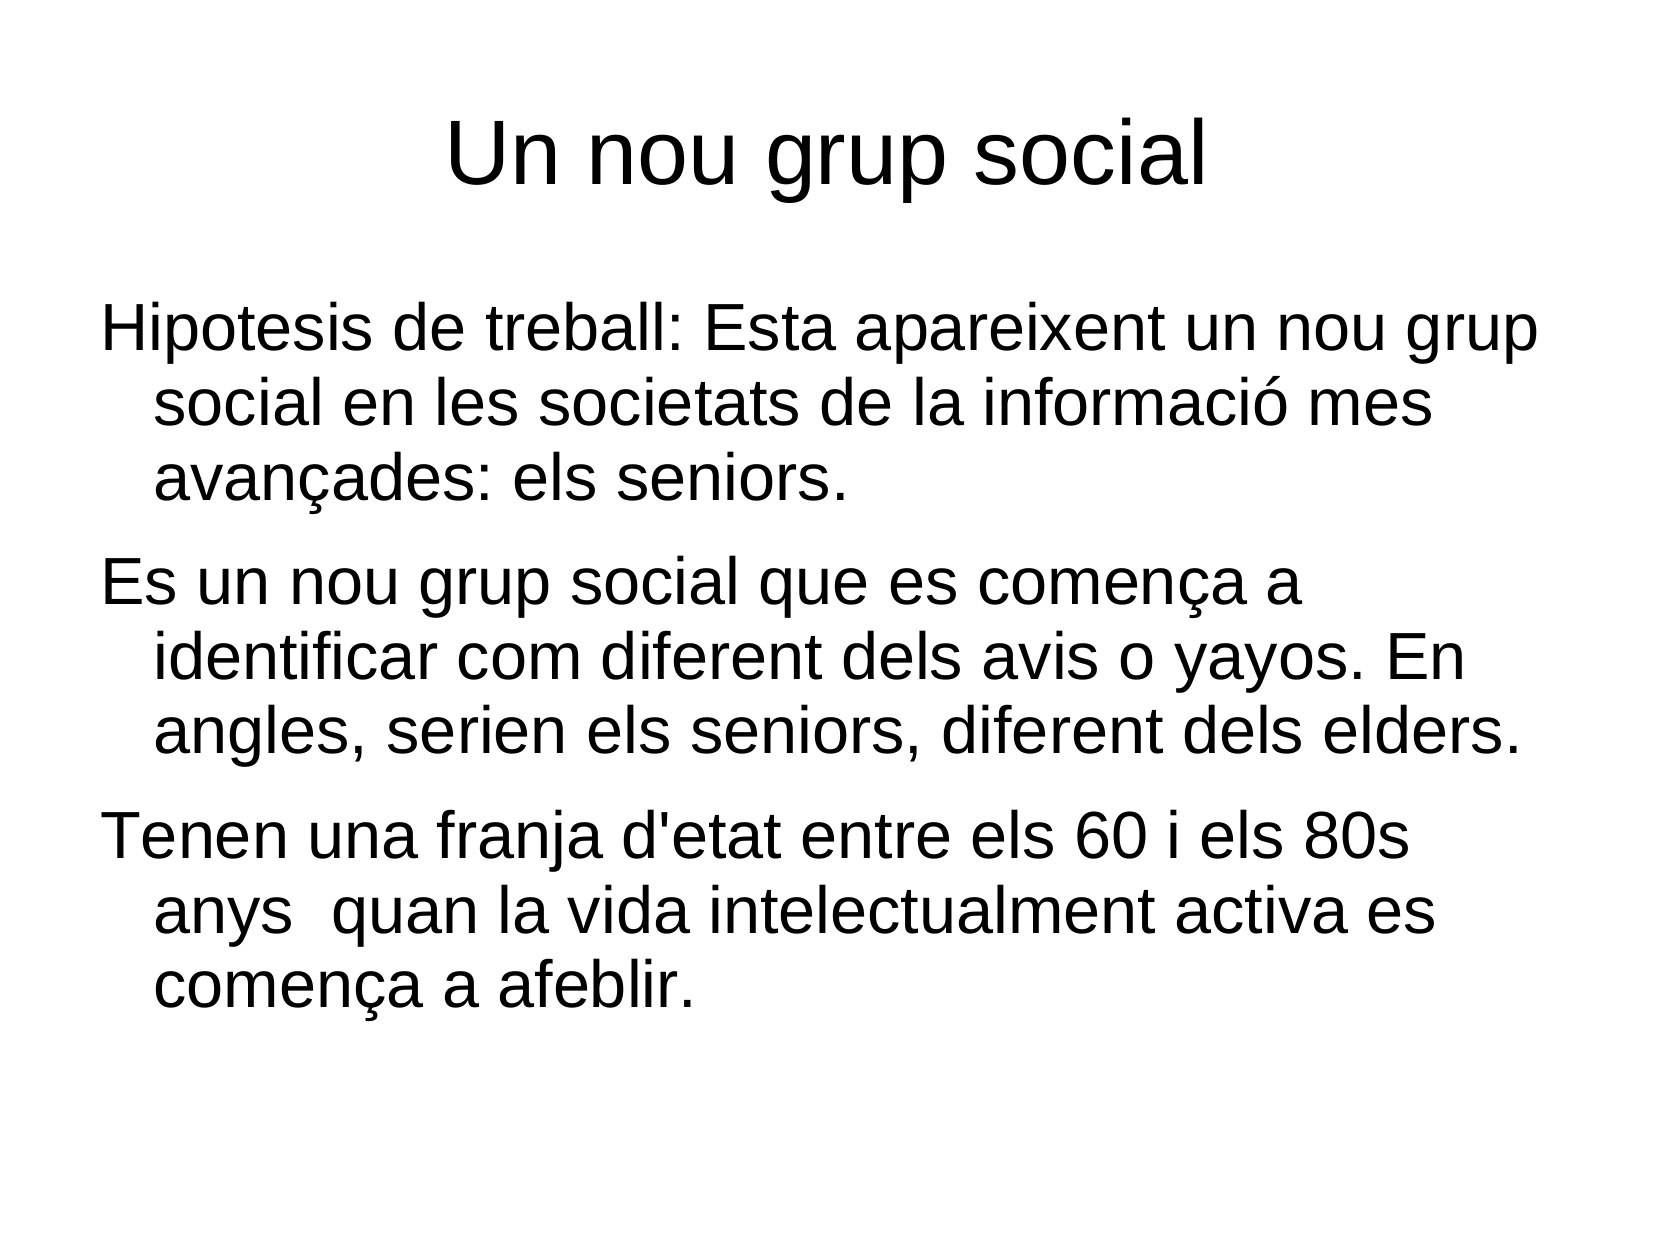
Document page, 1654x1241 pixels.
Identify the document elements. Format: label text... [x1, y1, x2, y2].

title Un nou grup social [82, 49, 1571, 257]
list Hipotesis de treball: Esta apareixent un nou grup social en les societats de la informació mes avançades: els seniors. Es un nou grup social que es comença a identificar com diferent dels avis o yayos. En angles, serien els seniors, diferent dels elders. Tenen una franja d'etat entre els 60 i els 80s anys quan la vida intelectualment activa es comença a afeblir. [82, 290, 1571, 1094]
